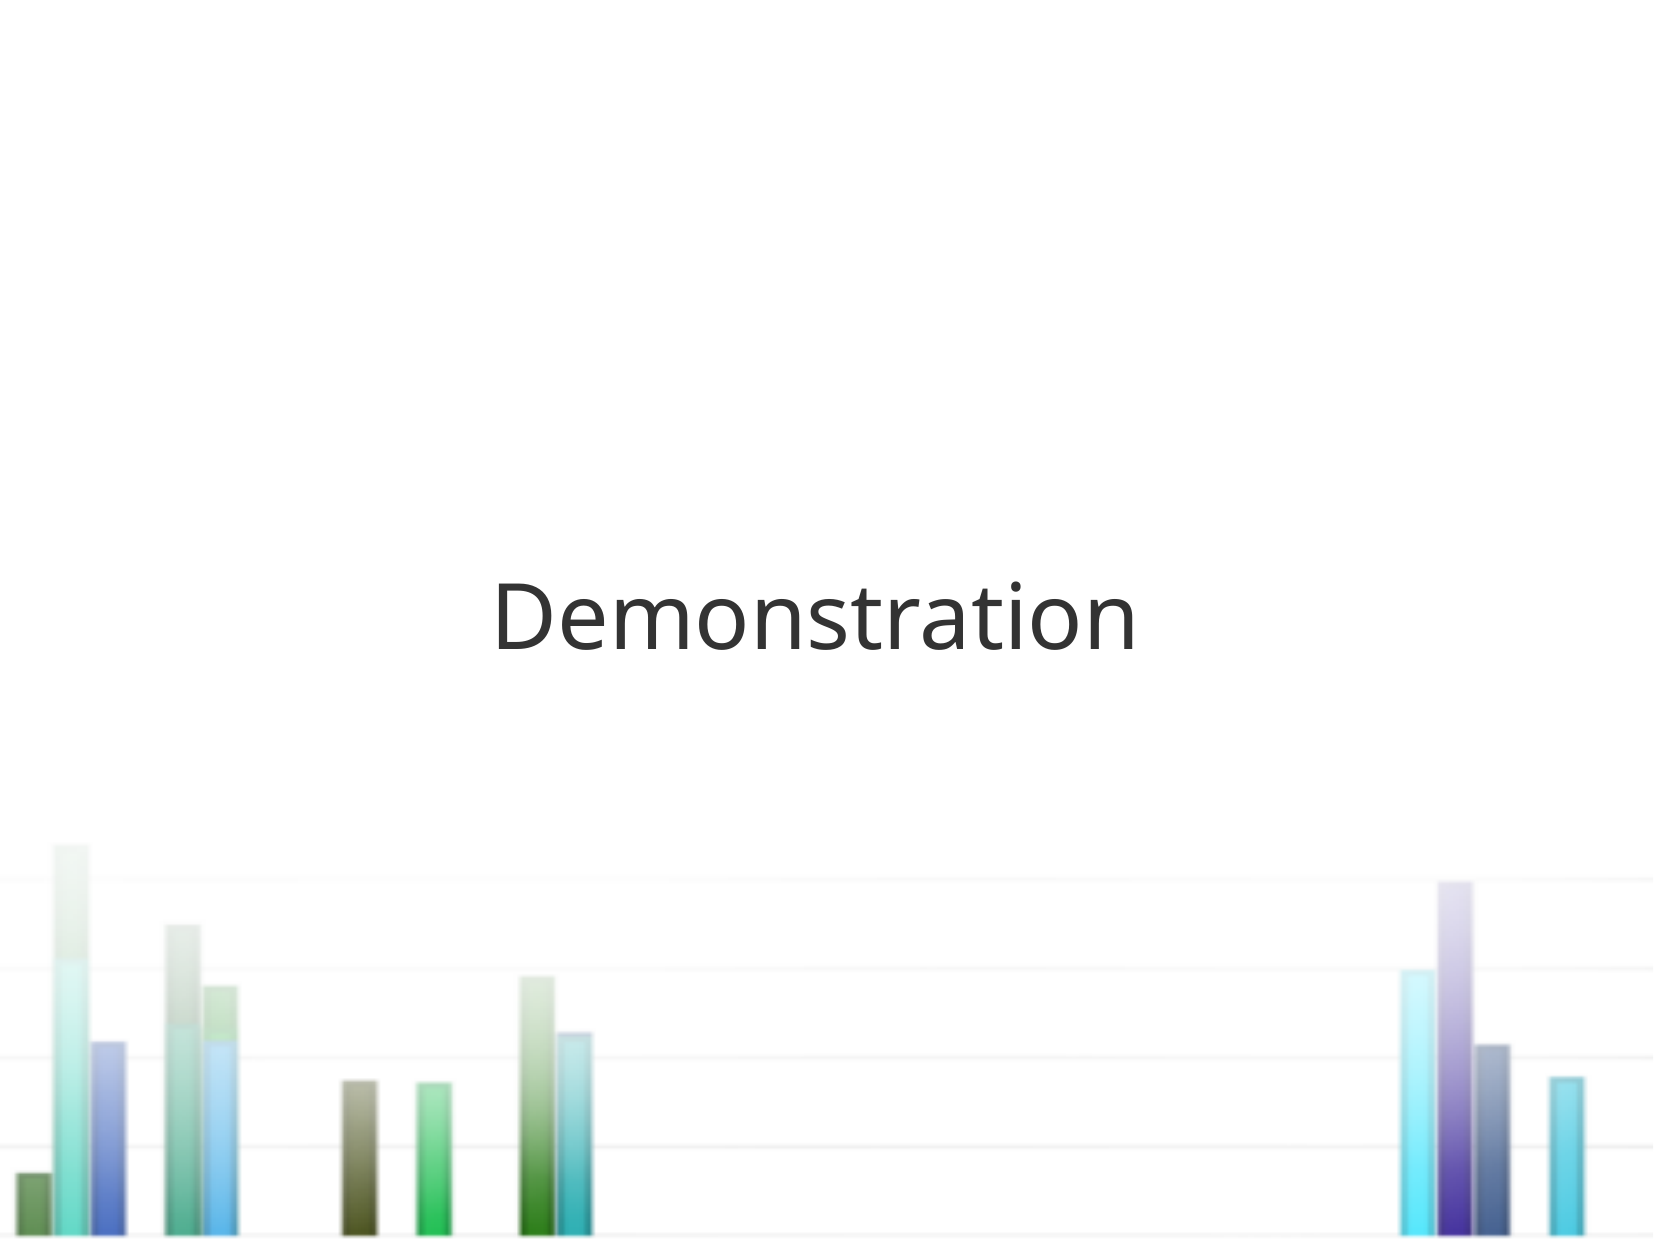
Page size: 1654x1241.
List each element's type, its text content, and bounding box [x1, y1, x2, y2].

picture [0, 0, 1654, 1241]
title Demonstration [71, 510, 1560, 718]
